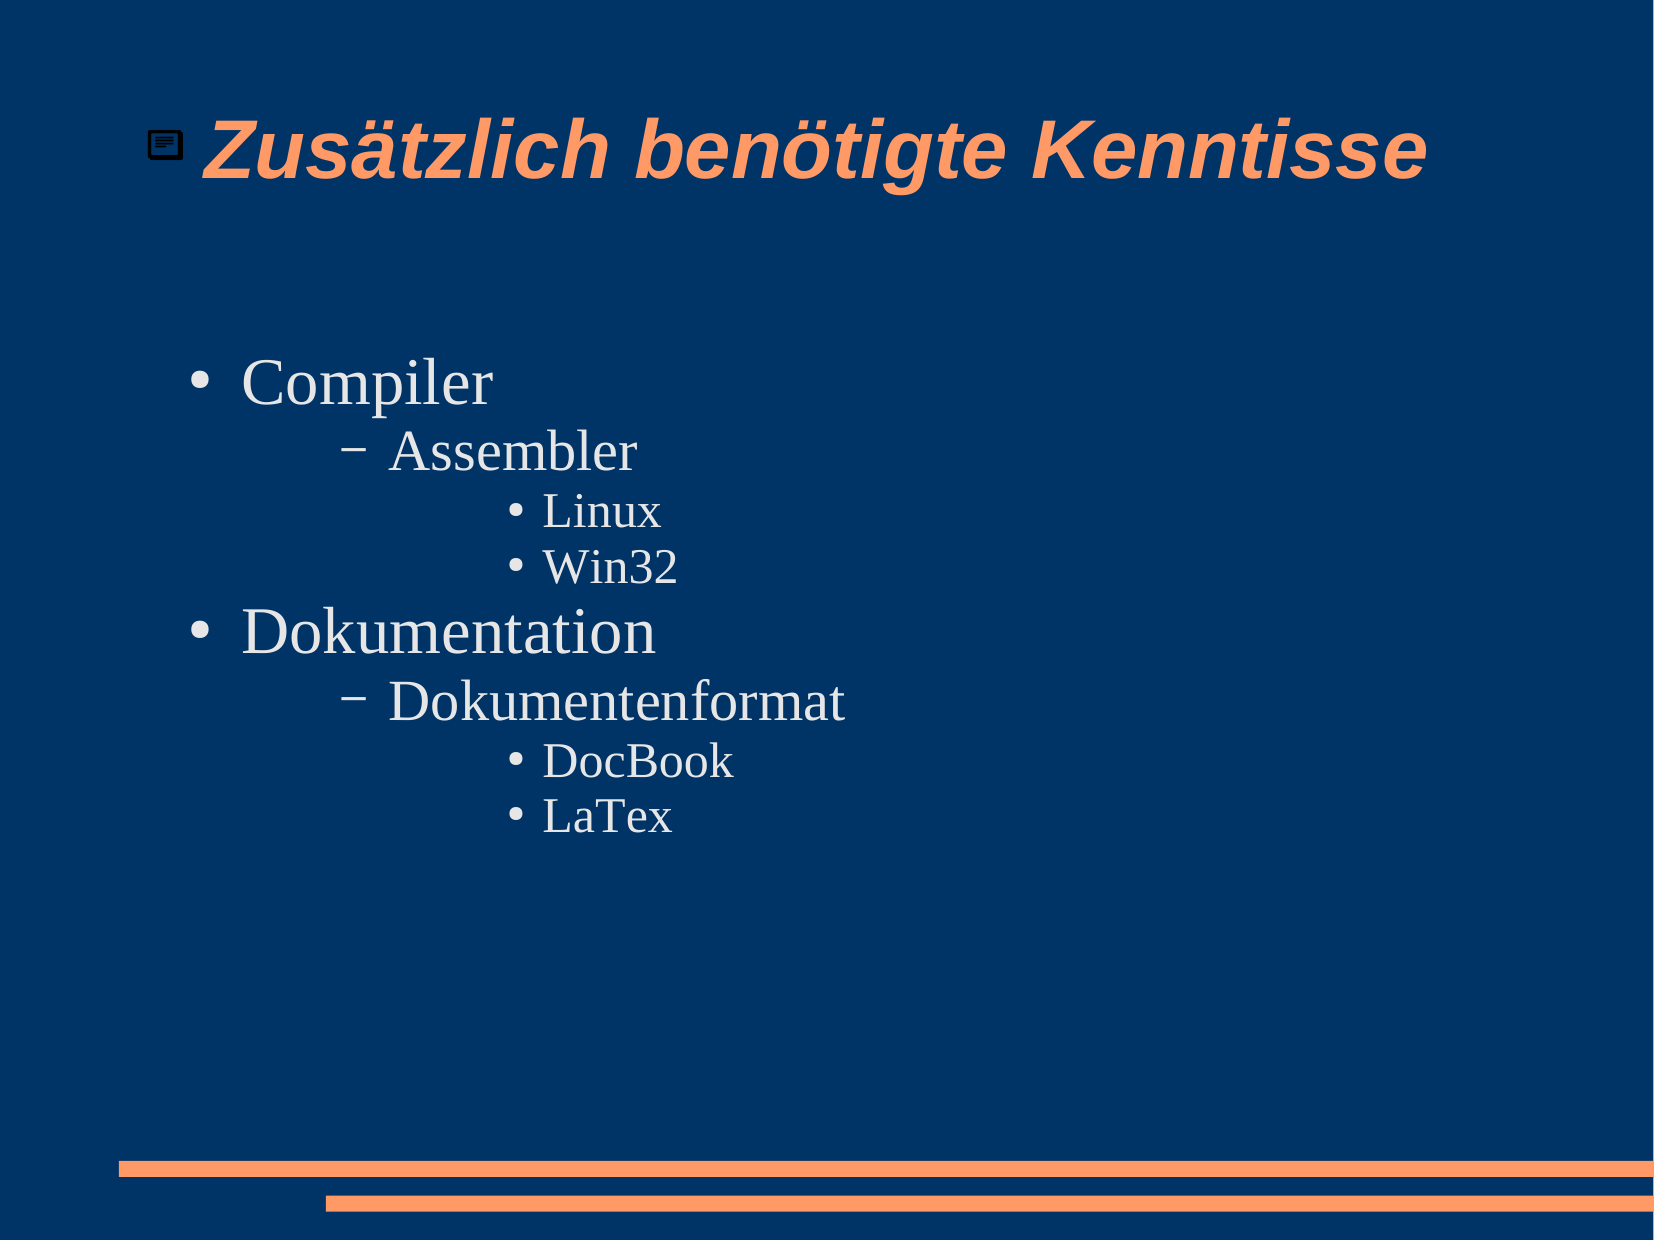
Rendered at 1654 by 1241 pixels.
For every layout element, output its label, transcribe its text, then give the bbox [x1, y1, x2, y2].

title Zusätzlich benötigte Kenntisse [121, 46, 1534, 254]
list Compiler Assembler Linux Win32 Dokumentation Dokumentenformat DocBook LaTex [152, 344, 1534, 1127]
